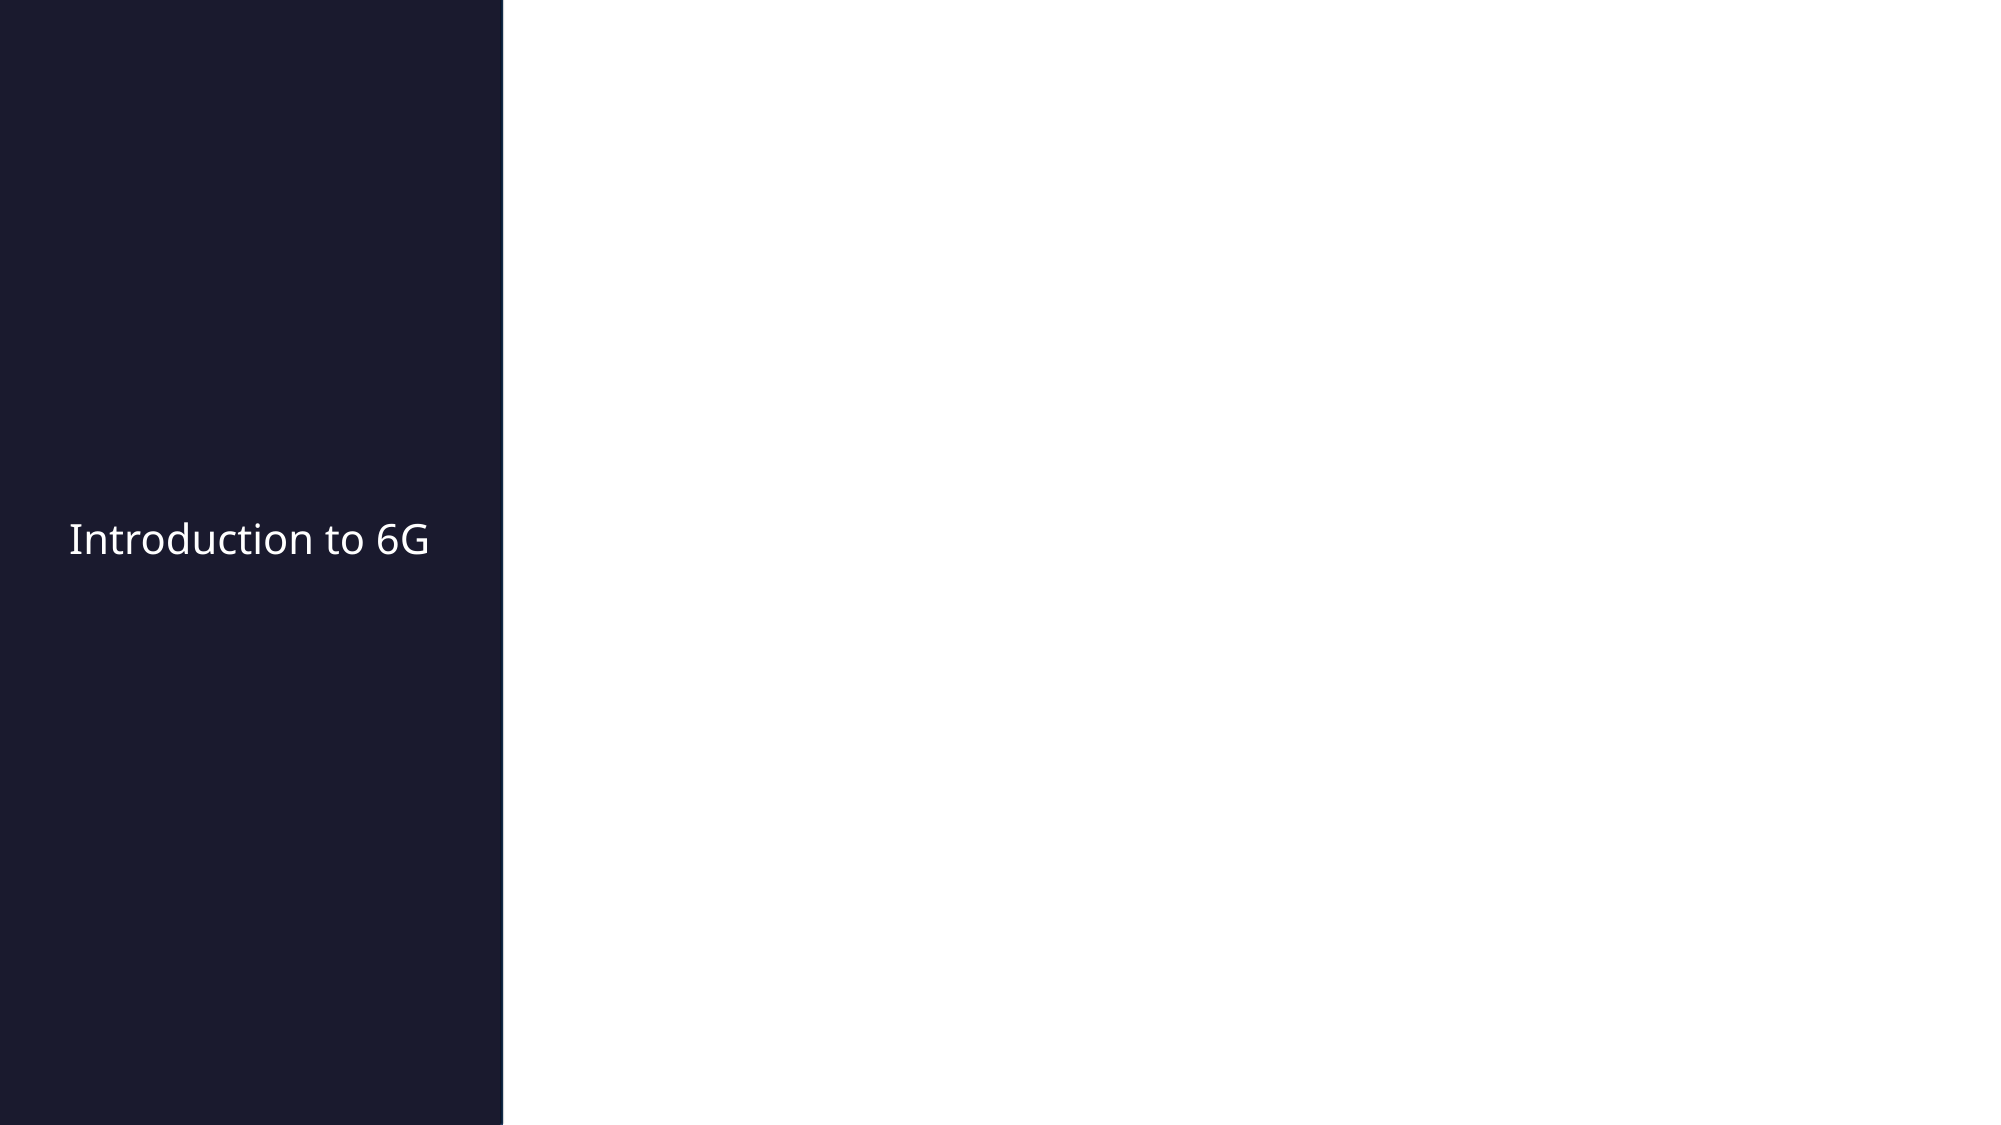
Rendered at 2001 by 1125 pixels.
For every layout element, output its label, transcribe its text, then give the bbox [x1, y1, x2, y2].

text_box Introduction to 6G [0, 0, 500, 1125]
